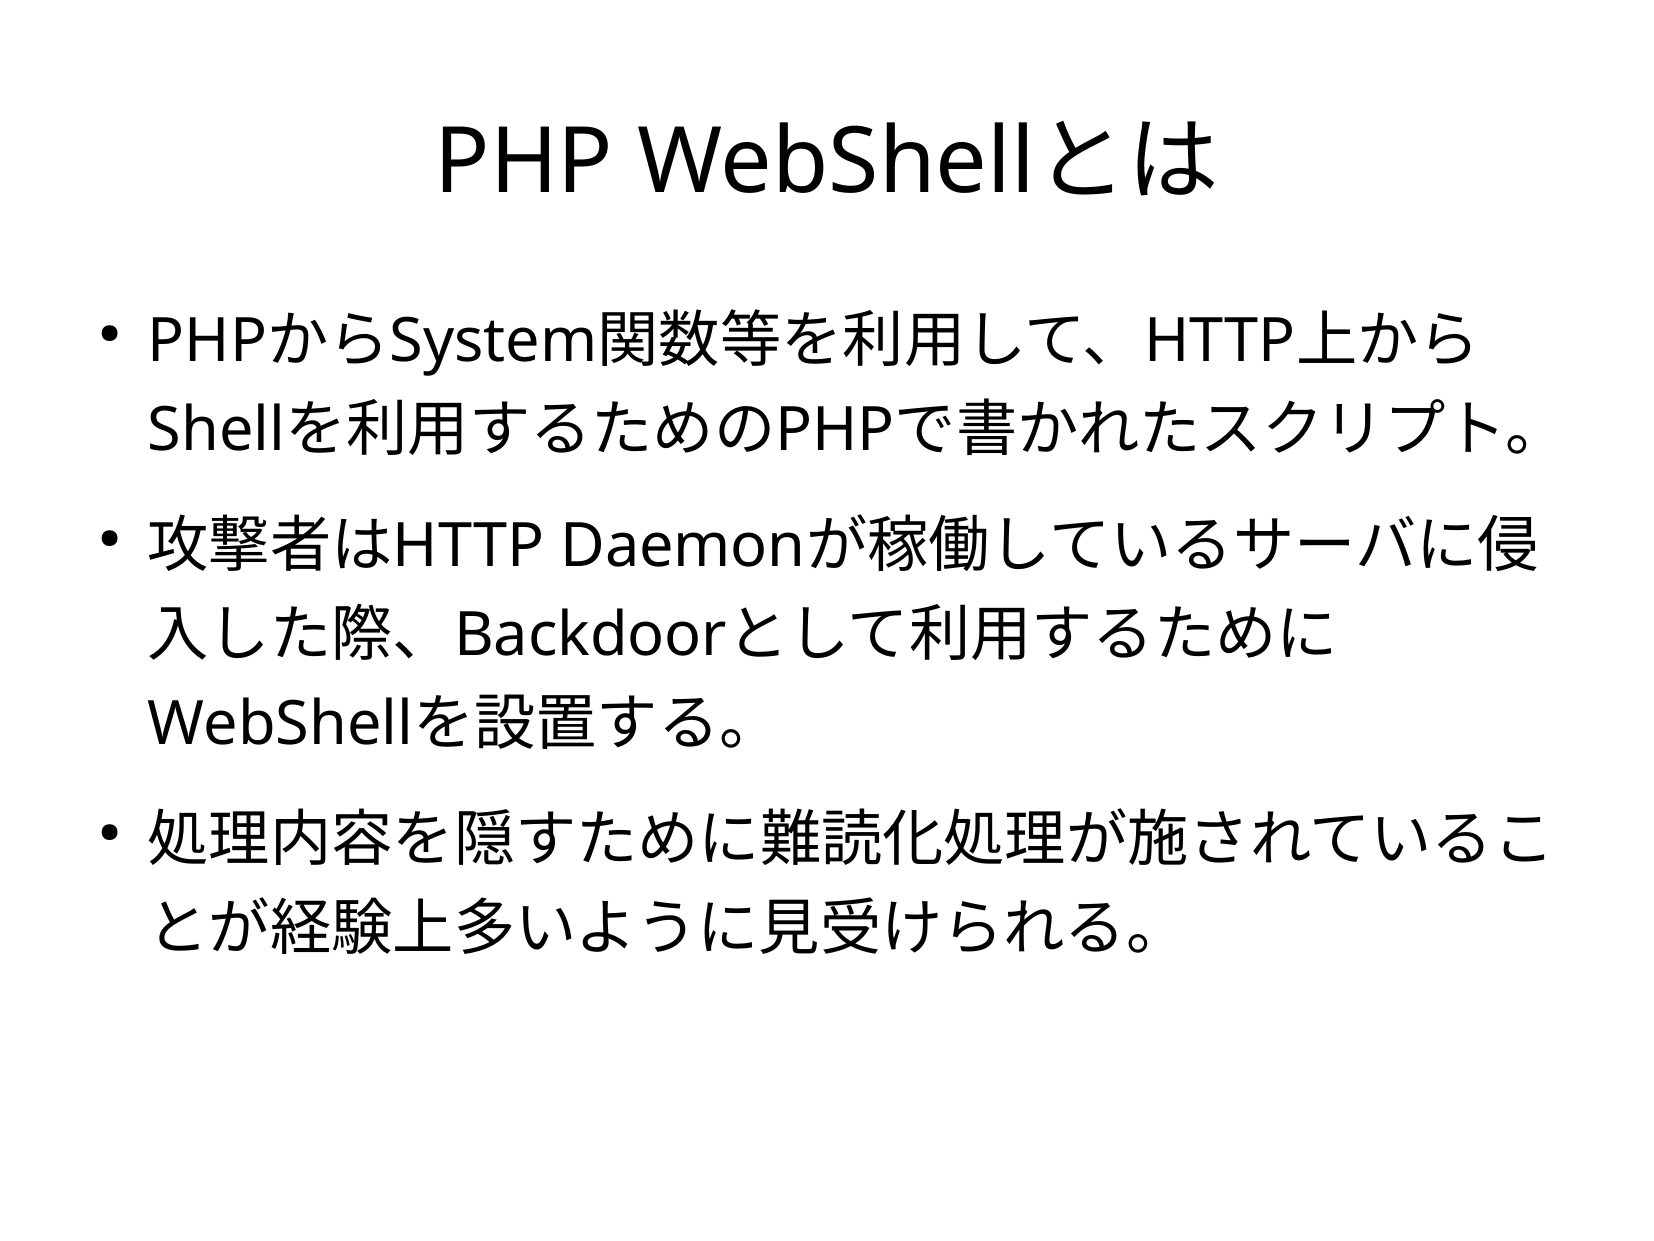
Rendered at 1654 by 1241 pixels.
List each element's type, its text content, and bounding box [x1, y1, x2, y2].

title PHP WebShellとは [82, 49, 1571, 257]
list PHPからSystem関数等を利用して、HTTP上からShellを利用するためのPHPで書かれたスクリプト。 攻撃者はHTTP Daemonが稼働しているサーバに侵入した際、Backdoorとして利用するためにWebShellを設置する。 処理内容を隠すために難読化処理が施されていることが経験上多いように見受けられる。 [82, 290, 1571, 1010]
